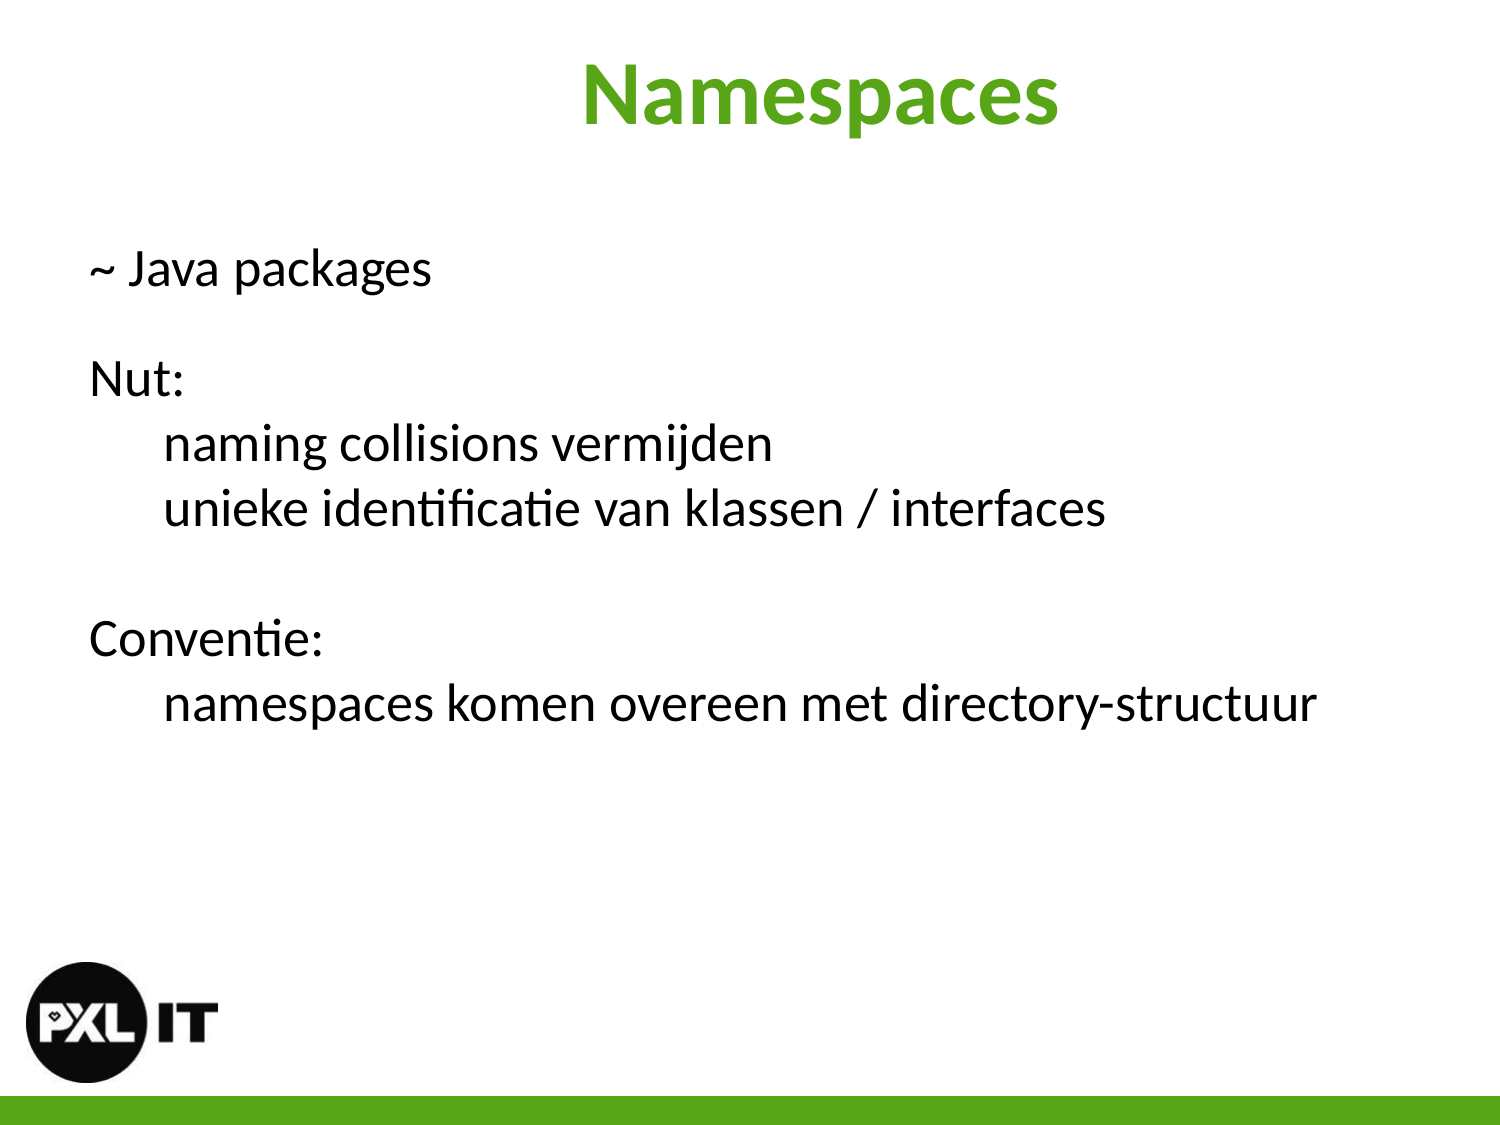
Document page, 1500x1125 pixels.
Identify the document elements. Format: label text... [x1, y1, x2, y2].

text_box Namespaces [201, 24, 1440, 151]
picture [26, 962, 218, 1083]
text_box ~ Java packages Nut: naming collisions vermijden unieke identificatie van klassen / interfaces Conventie: namespaces komen overeen met directory-structuur [74, 224, 1365, 890]
